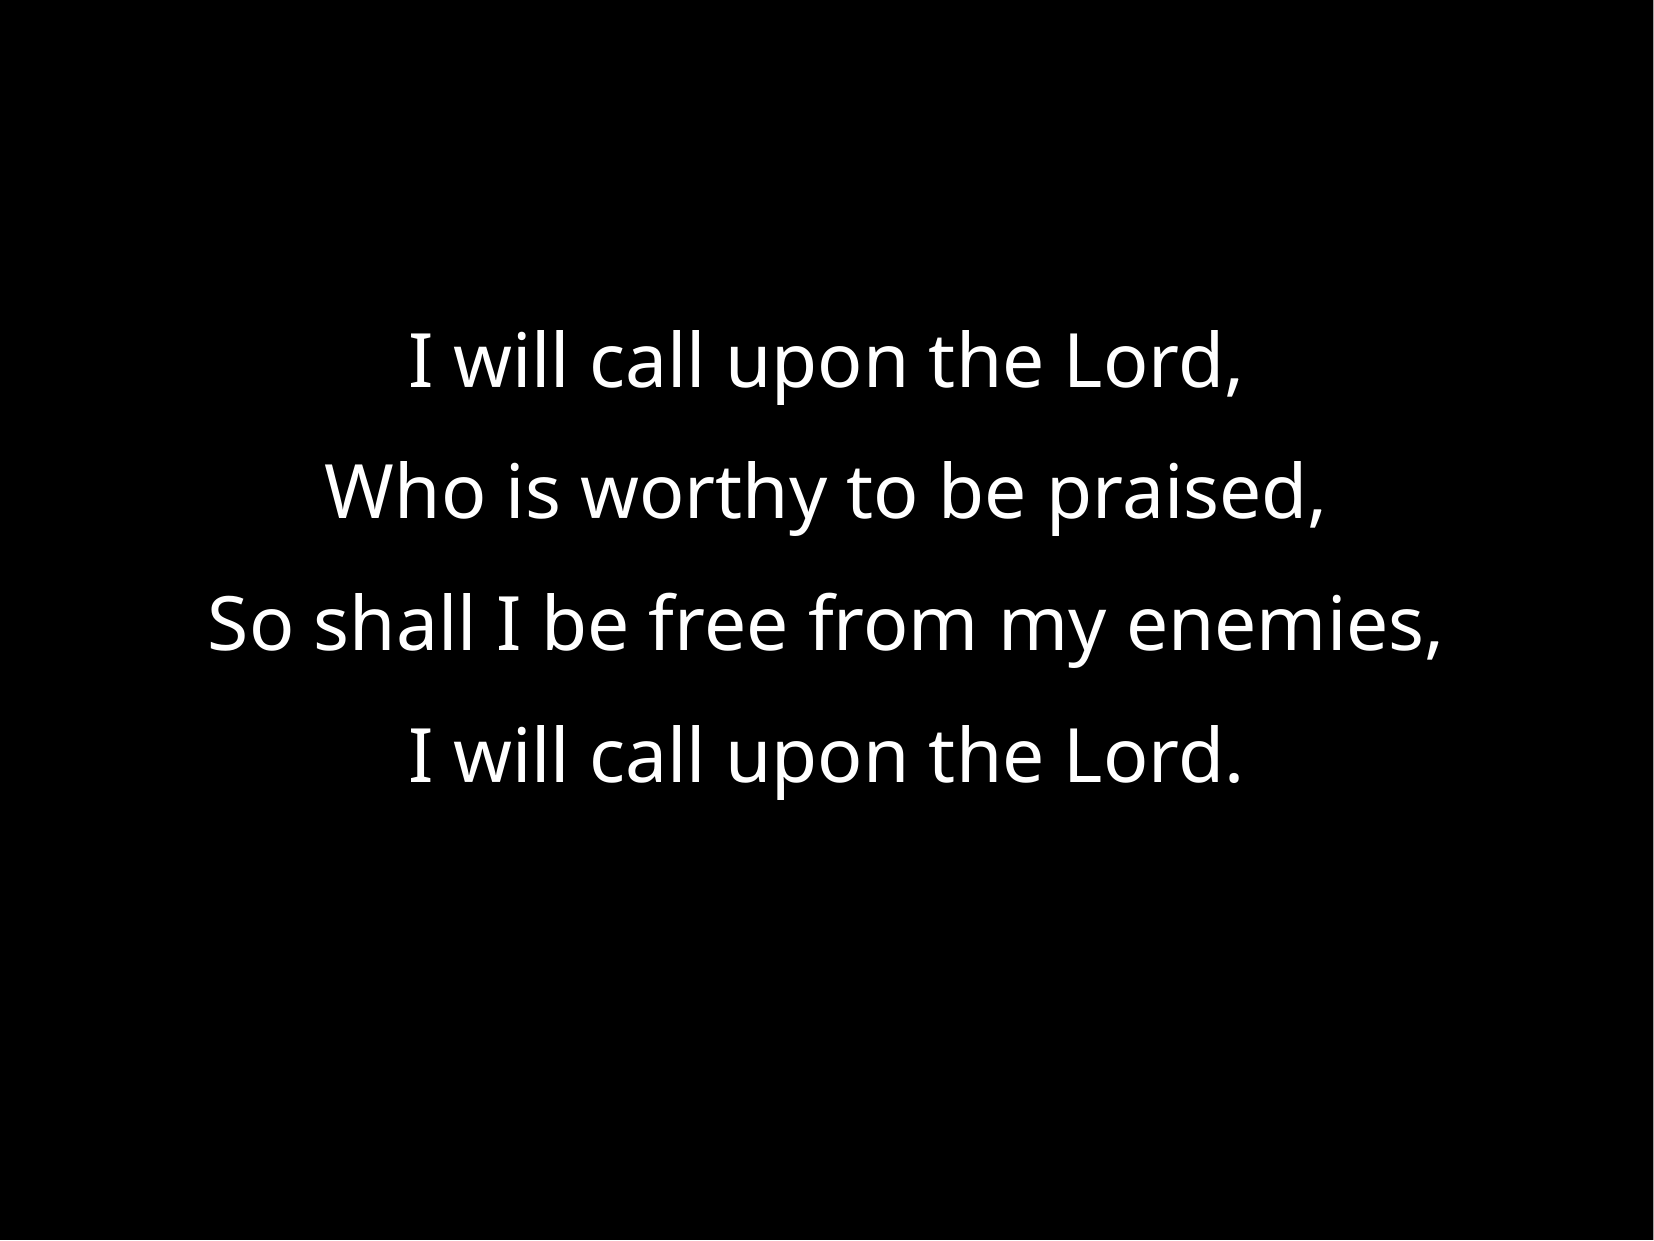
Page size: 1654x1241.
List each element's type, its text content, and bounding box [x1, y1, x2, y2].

list I will call upon the Lord, Who is worthy to be praised, So shall I be free from my enemies, I will call upon the Lord. [0, 307, 1654, 1229]
